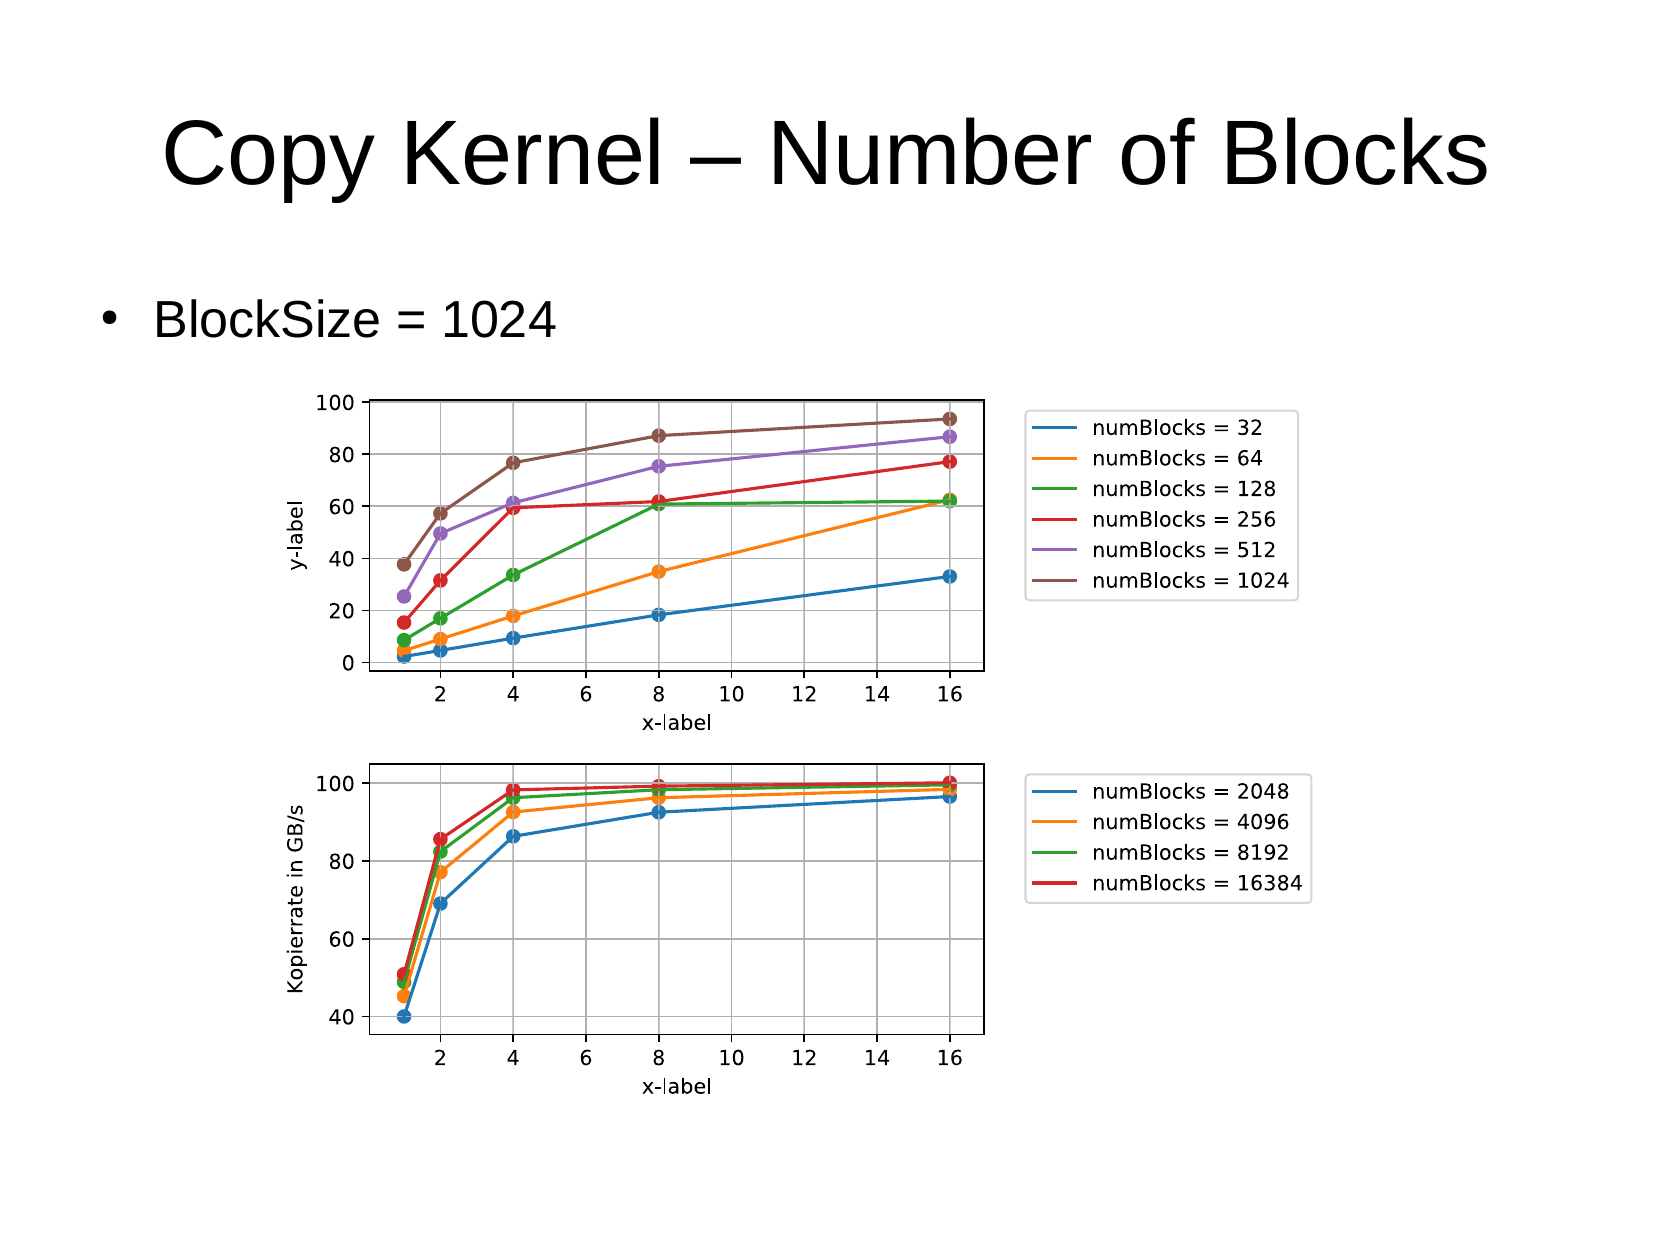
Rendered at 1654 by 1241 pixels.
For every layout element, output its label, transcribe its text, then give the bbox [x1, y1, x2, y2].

picture [271, 377, 1326, 1112]
title Copy Kernel – Number of Blocks [82, 49, 1571, 257]
list BlockSize = 1024 [82, 290, 1571, 1109]
